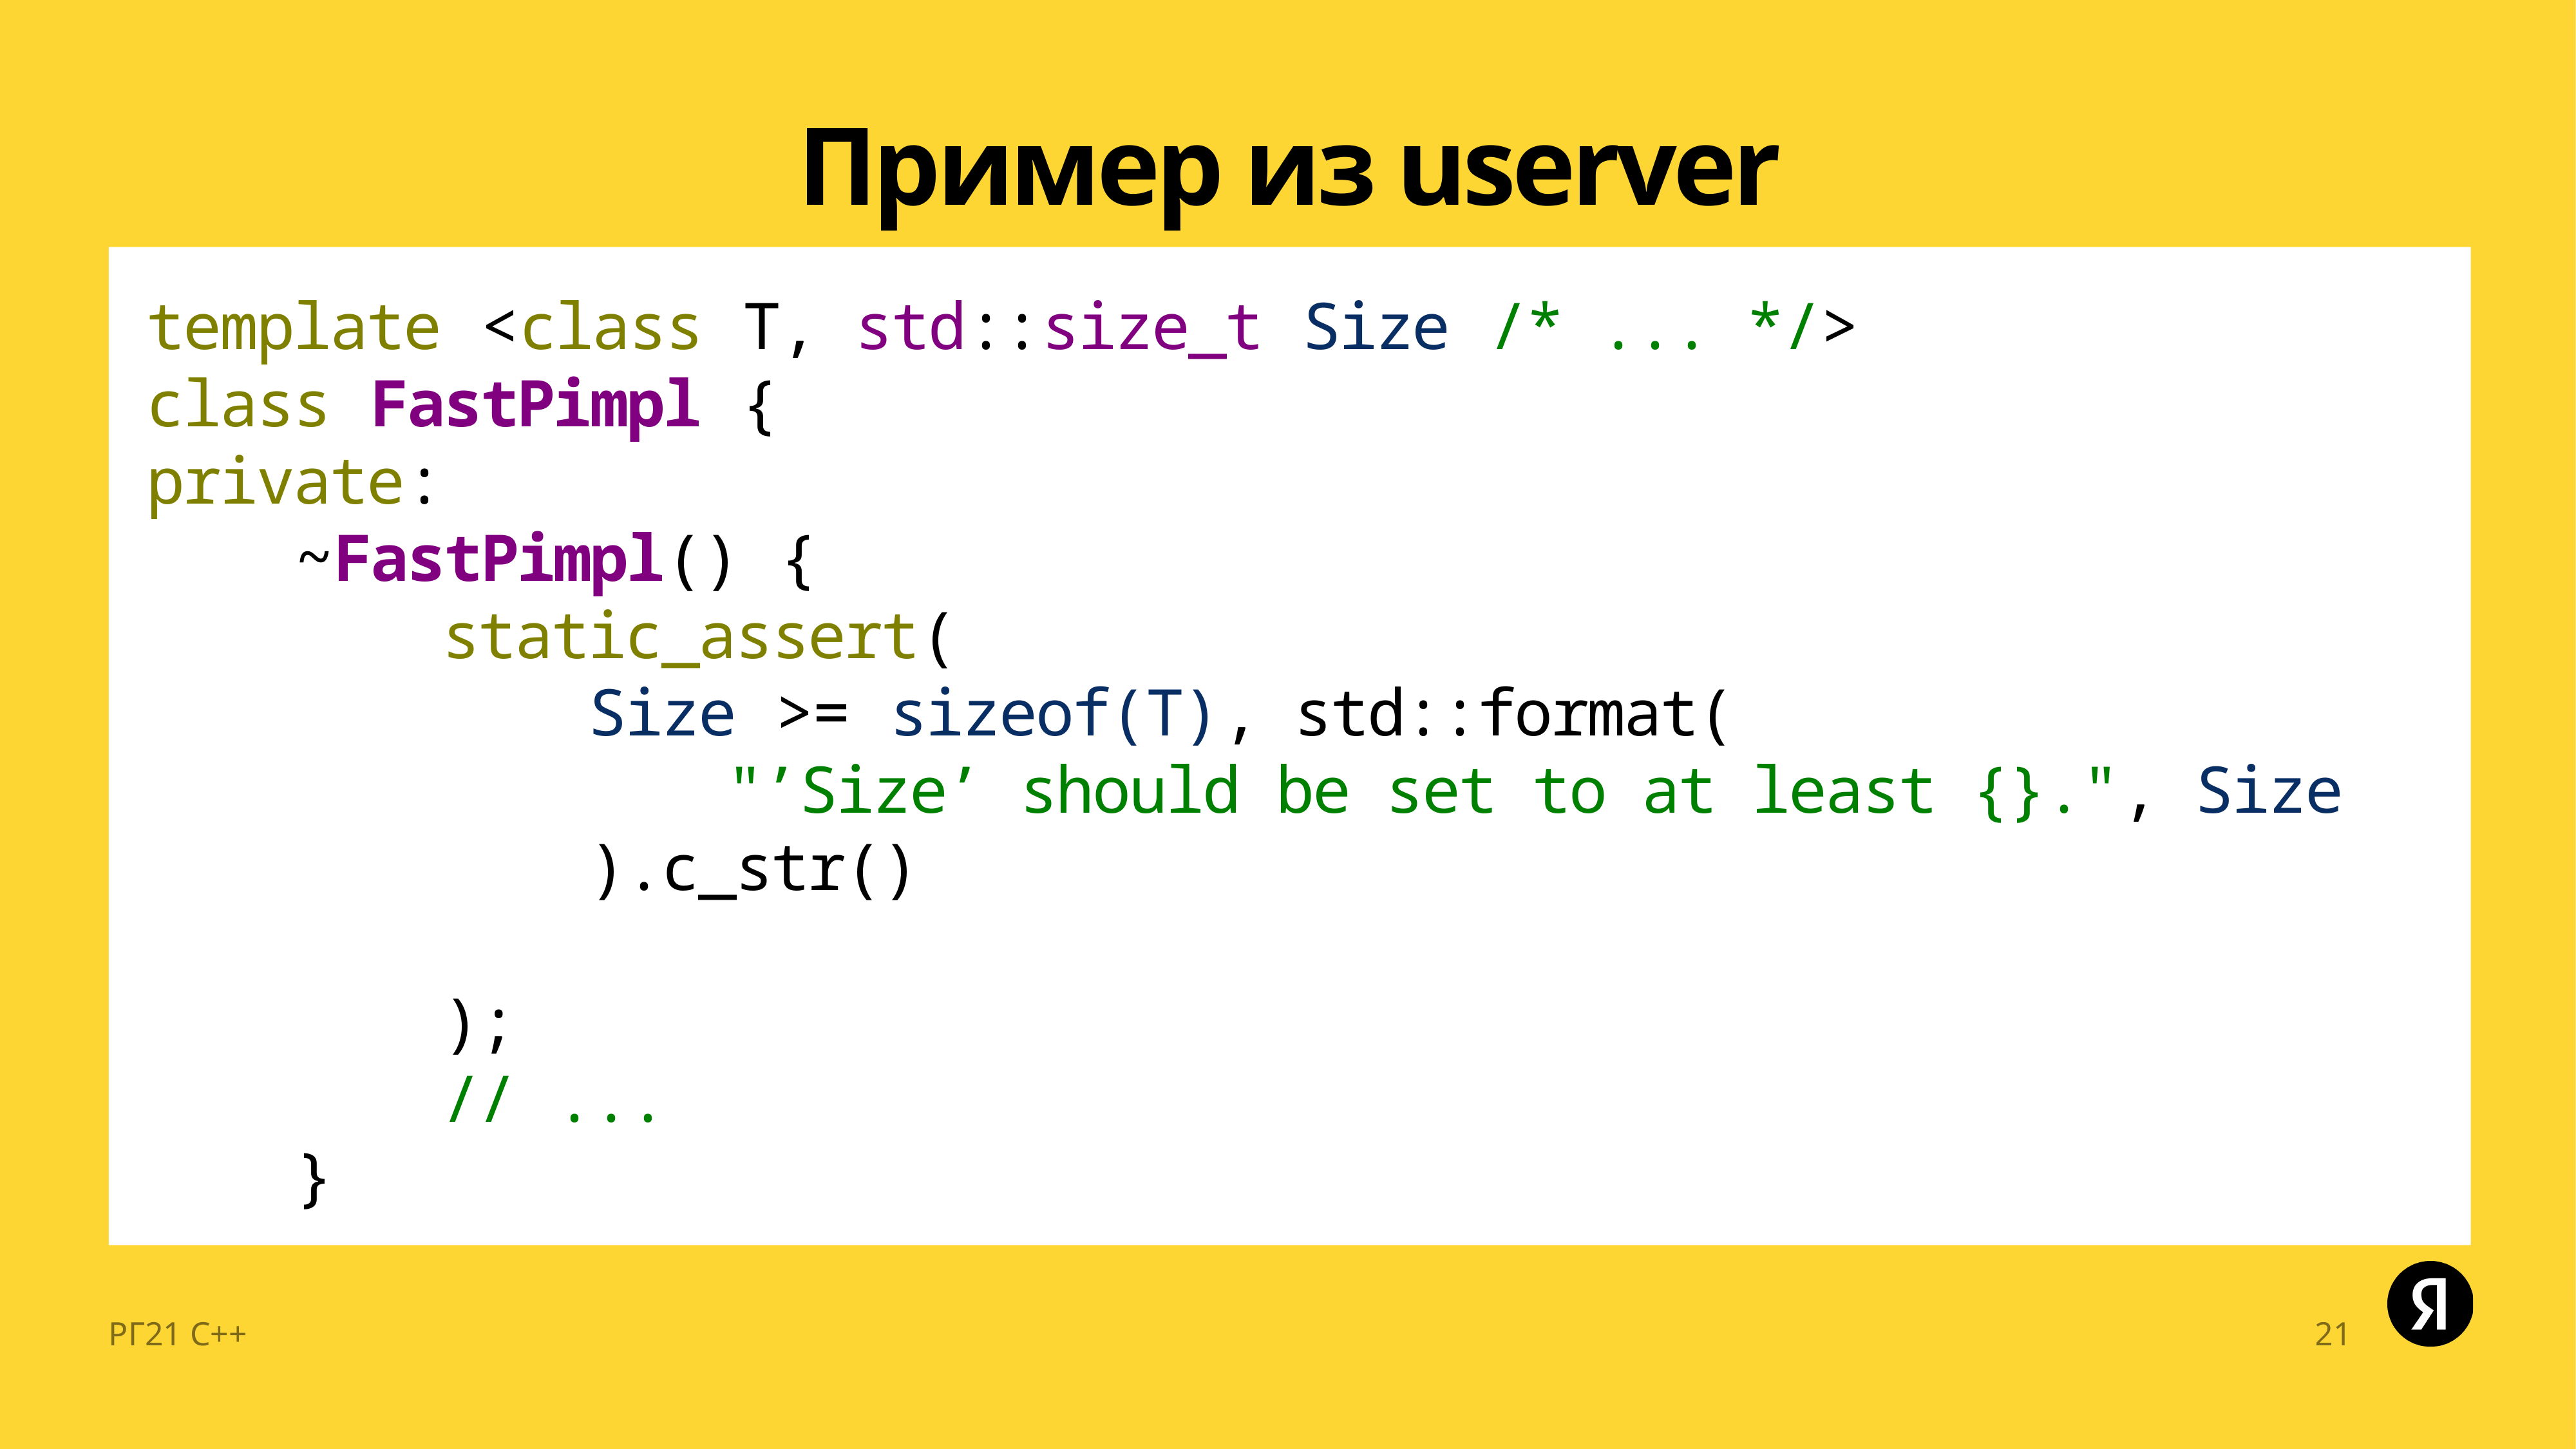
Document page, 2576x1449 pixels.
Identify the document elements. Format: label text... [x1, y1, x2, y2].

picture [2387, 1261, 2474, 1347]
title Пример из userver [106, 101, 2473, 228]
list template <class T, std::size_t Size /* ... */> class FastPimpl { private: ~FastPimpl() { static_assert( Size >= sizeof(T), std::format( "’Size’ should be set to at least {}.", Size ).c_str() ); // ... } [108, 247, 2471, 1245]
